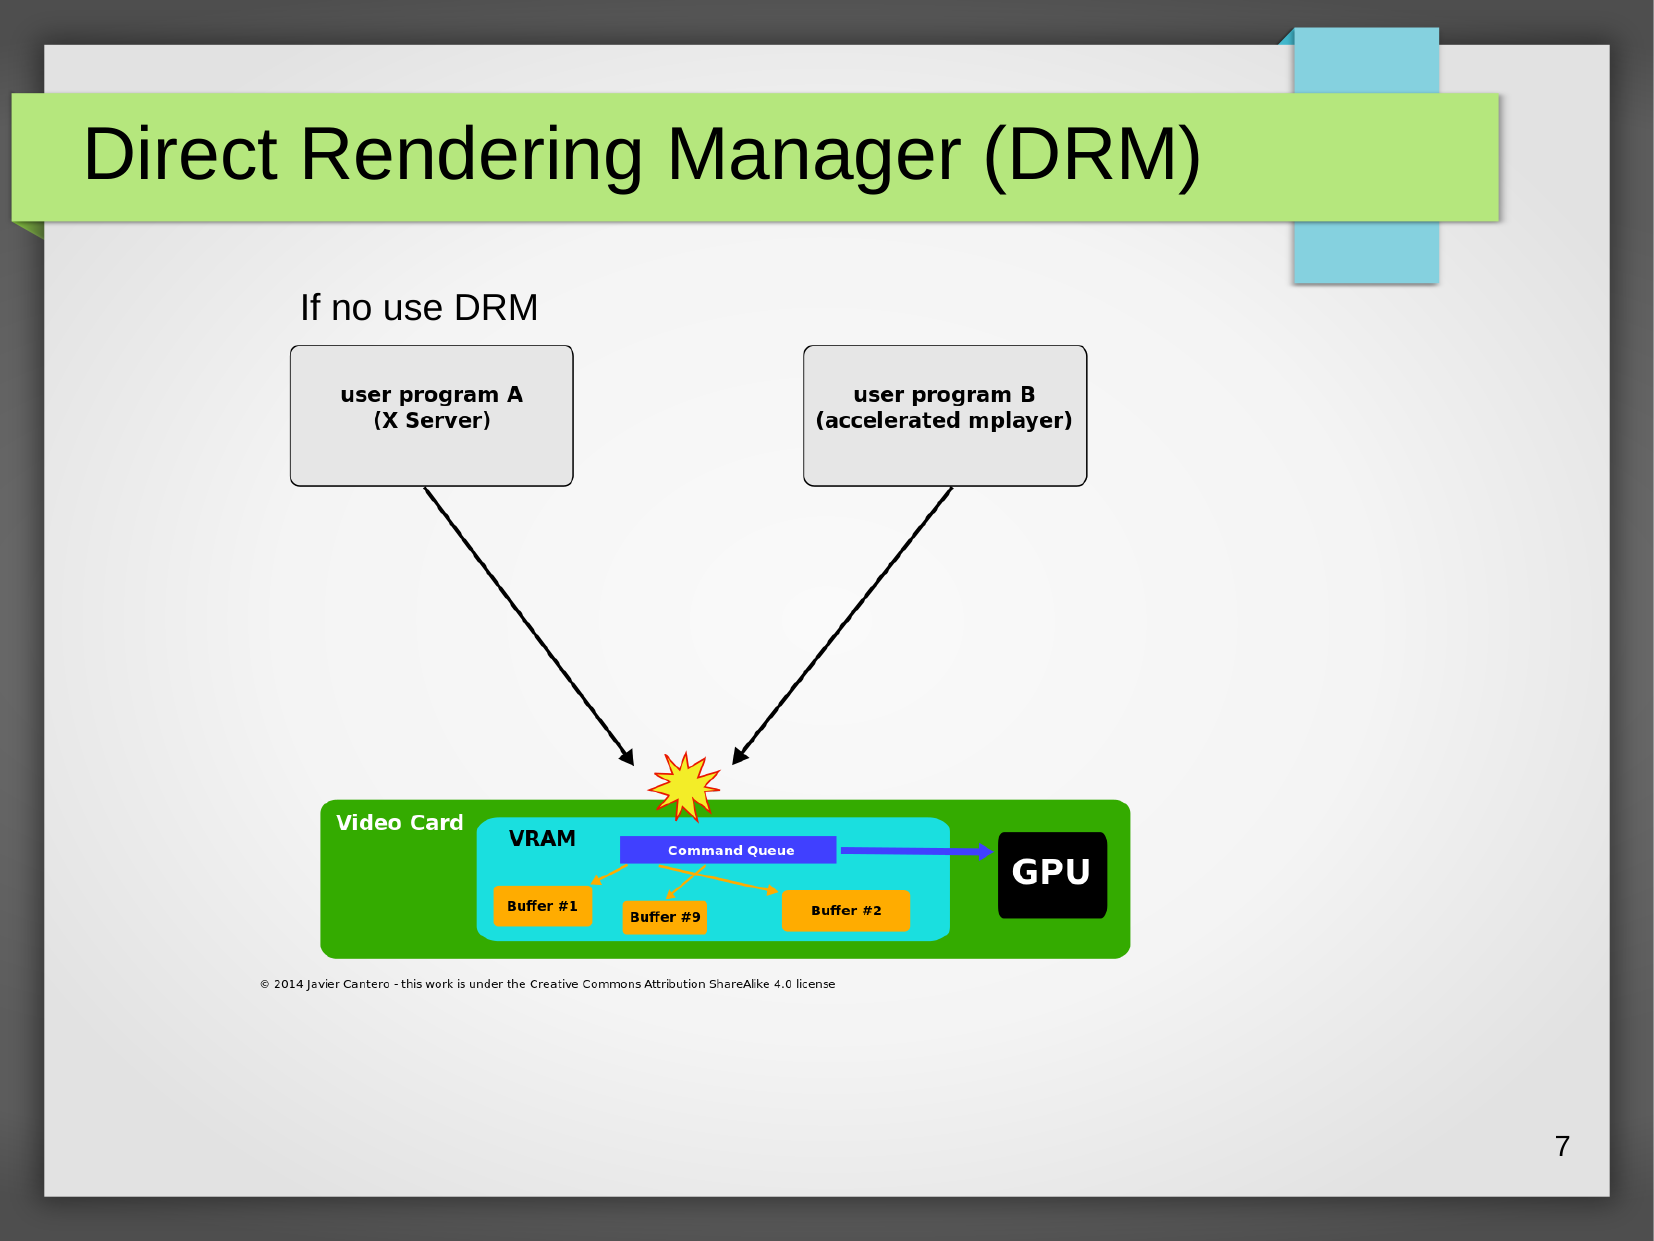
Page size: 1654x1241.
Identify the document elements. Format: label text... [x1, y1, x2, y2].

picture [0, 0, 1654, 1241]
title Direct Rendering Manager (DRM) [82, 94, 1264, 213]
text_box If no use DRM [285, 278, 571, 336]
